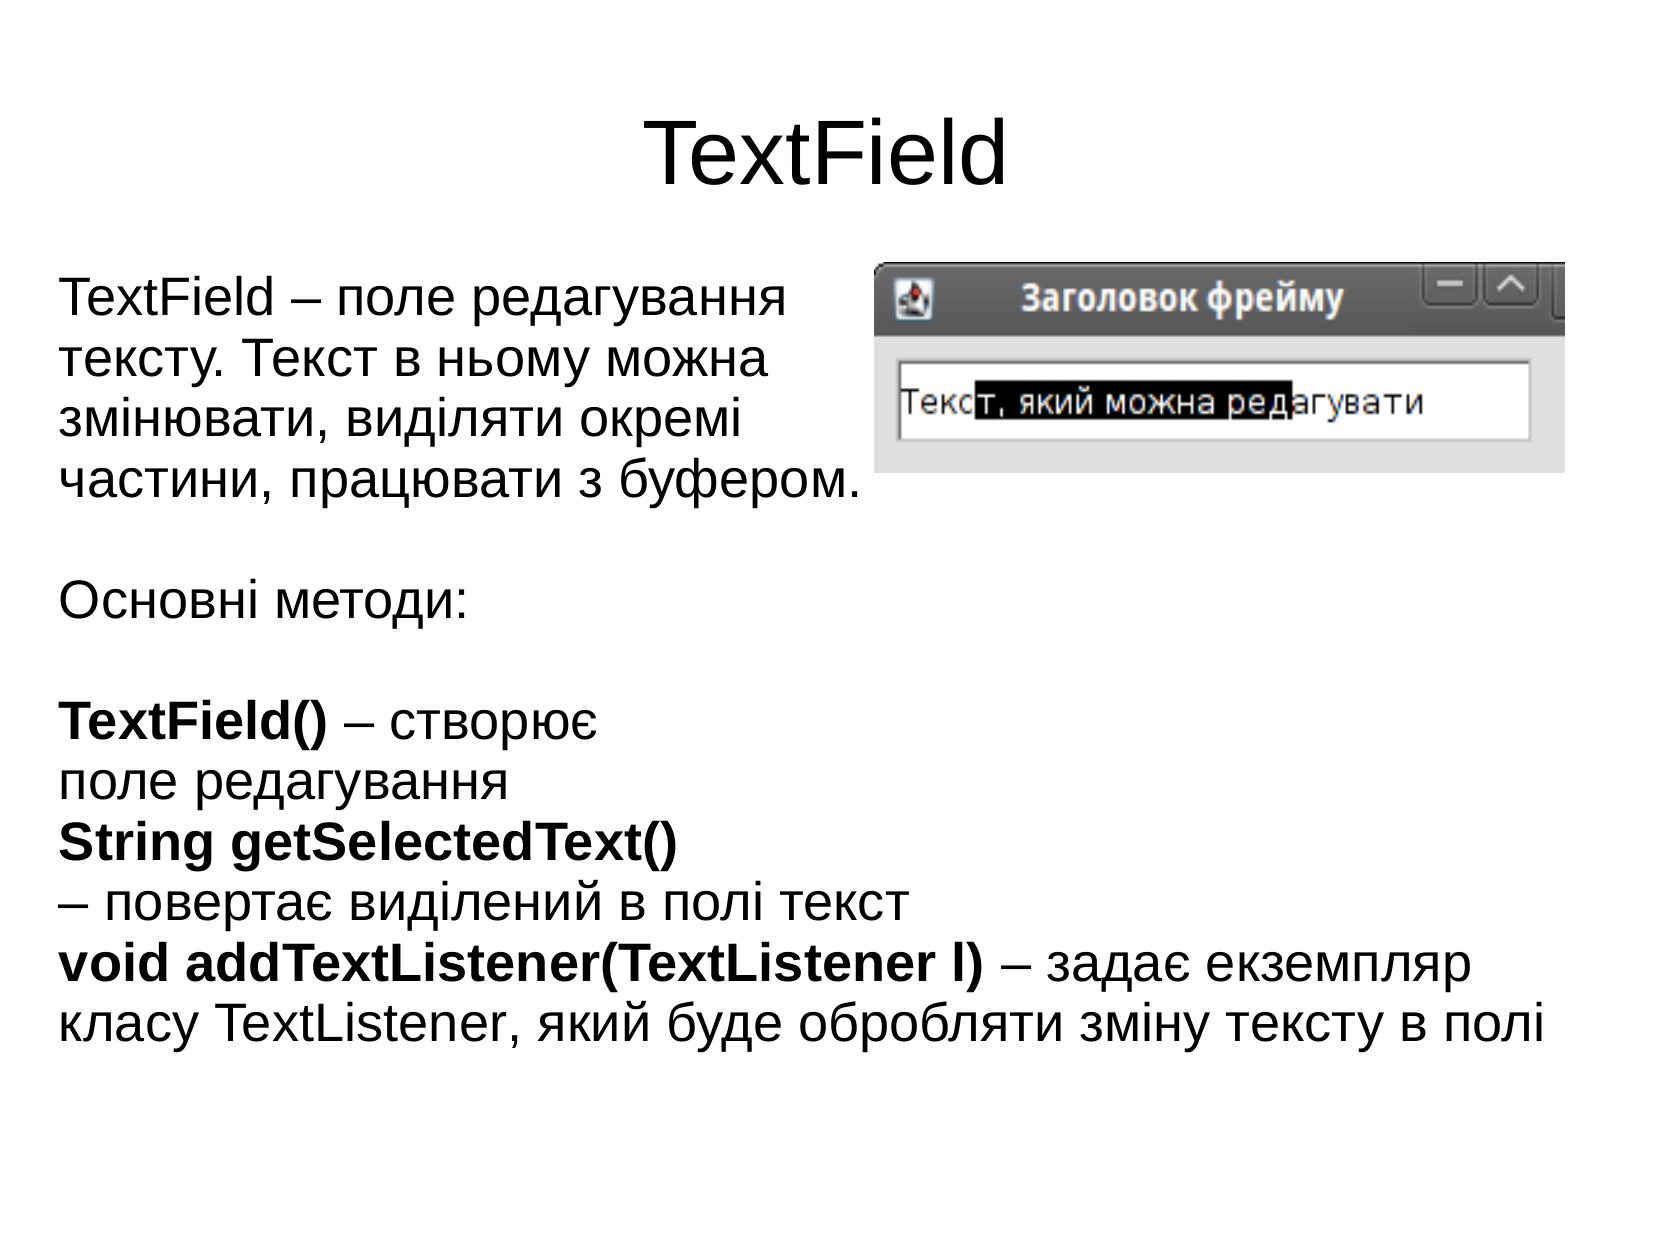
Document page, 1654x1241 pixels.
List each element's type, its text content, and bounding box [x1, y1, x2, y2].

subtitle TextField – поле редагування тексту. Текст в ньому можна змінювати, виділяти окремі частини, працювати з буфером. Основні методи: TextField() – створює поле редагування String getSelectedText() – повертає виділений в полі текст void addTextListener(TextListener l) – задає екземпляр класу TextListener, який буде обробляти зміну тексту в полі [59, 266, 1548, 1115]
picture [874, 262, 1565, 473]
title TextField [82, 49, 1571, 257]
